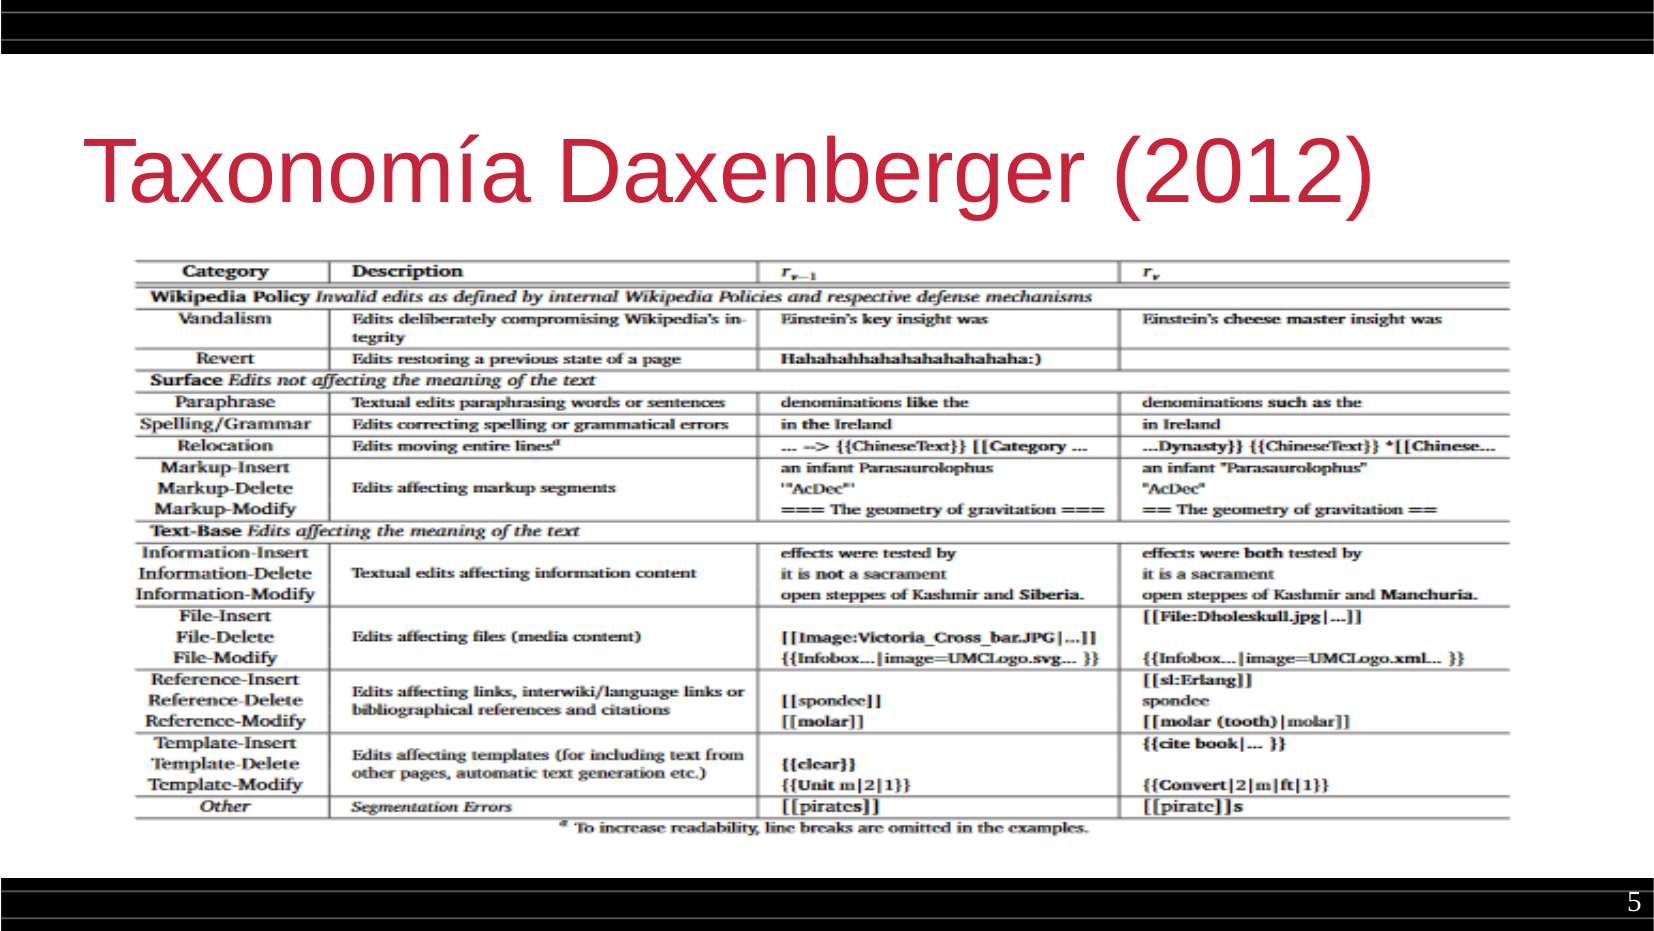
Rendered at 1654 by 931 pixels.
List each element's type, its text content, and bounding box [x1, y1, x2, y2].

picture [124, 247, 1530, 839]
title Taxonomía Daxenberger (2012) [82, 92, 1571, 249]
picture [1, 0, 1654, 54]
picture [1, 878, 1654, 931]
